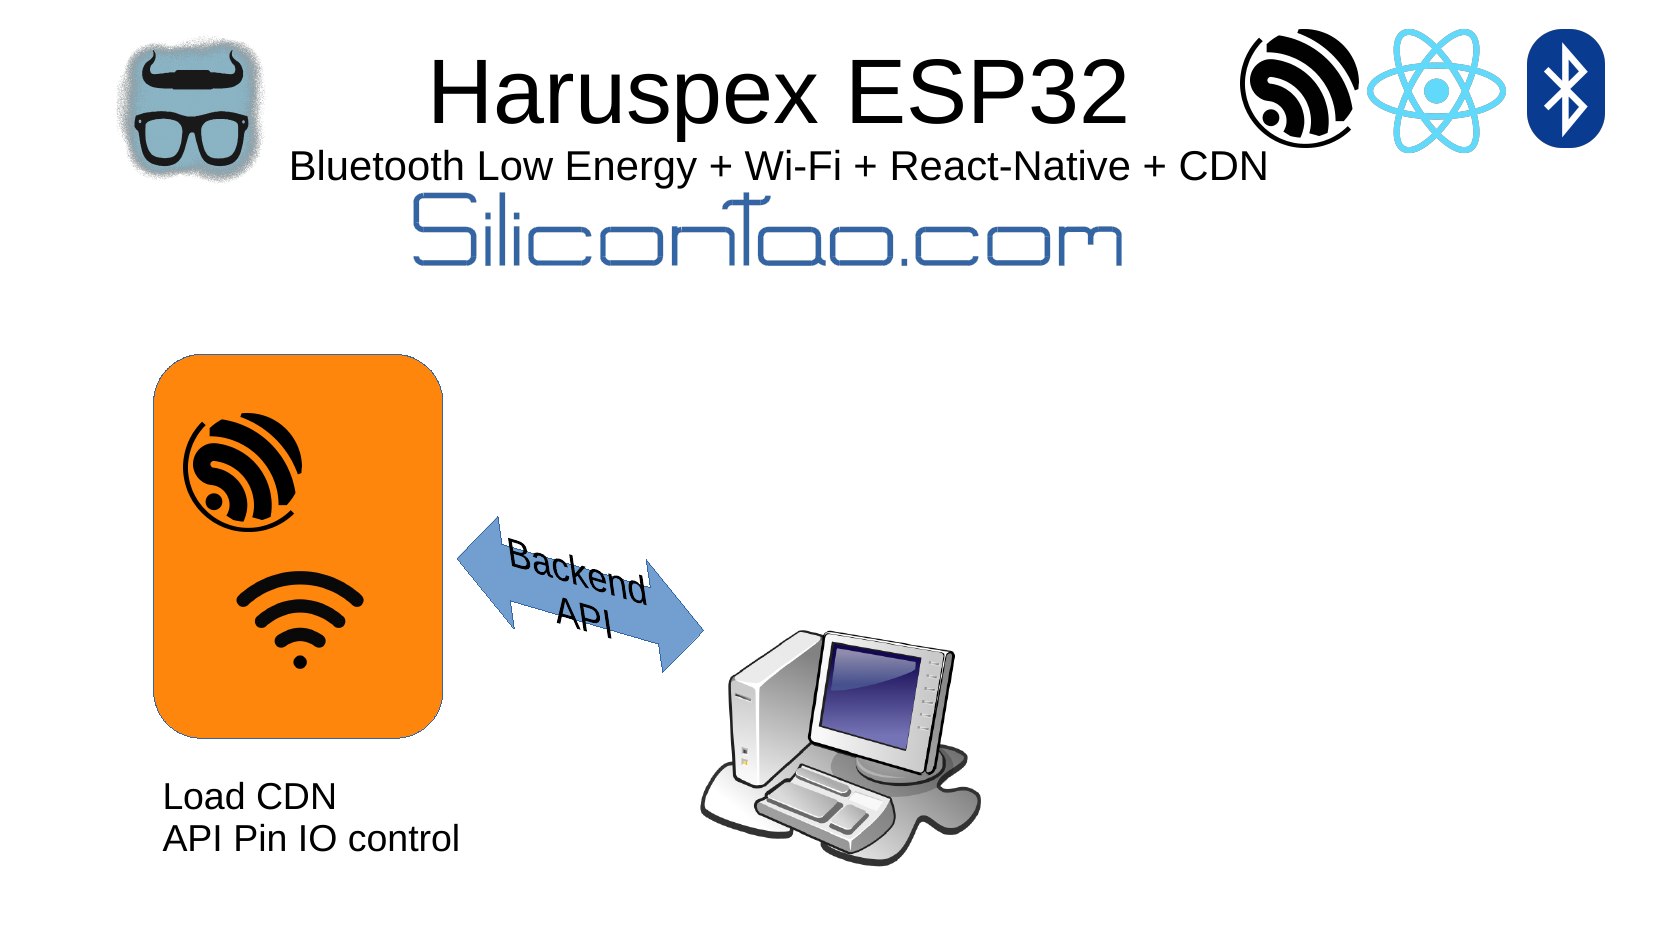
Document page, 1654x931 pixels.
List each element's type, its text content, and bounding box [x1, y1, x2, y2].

picture [82, 0, 301, 218]
picture [1527, 29, 1605, 148]
picture [1240, 29, 1359, 148]
text_box Backend API [457, 516, 704, 673]
picture [183, 413, 384, 739]
picture [413, 192, 1122, 266]
text_box Load CDN API Pin IO control [147, 767, 532, 909]
title Haruspex ESP32 Bluetooth Low Energy + Wi-Fi + React-Native + CDN [301, 37, 1477, 193]
picture [1367, 29, 1506, 153]
text_box [153, 354, 443, 739]
picture [679, 562, 1003, 886]
